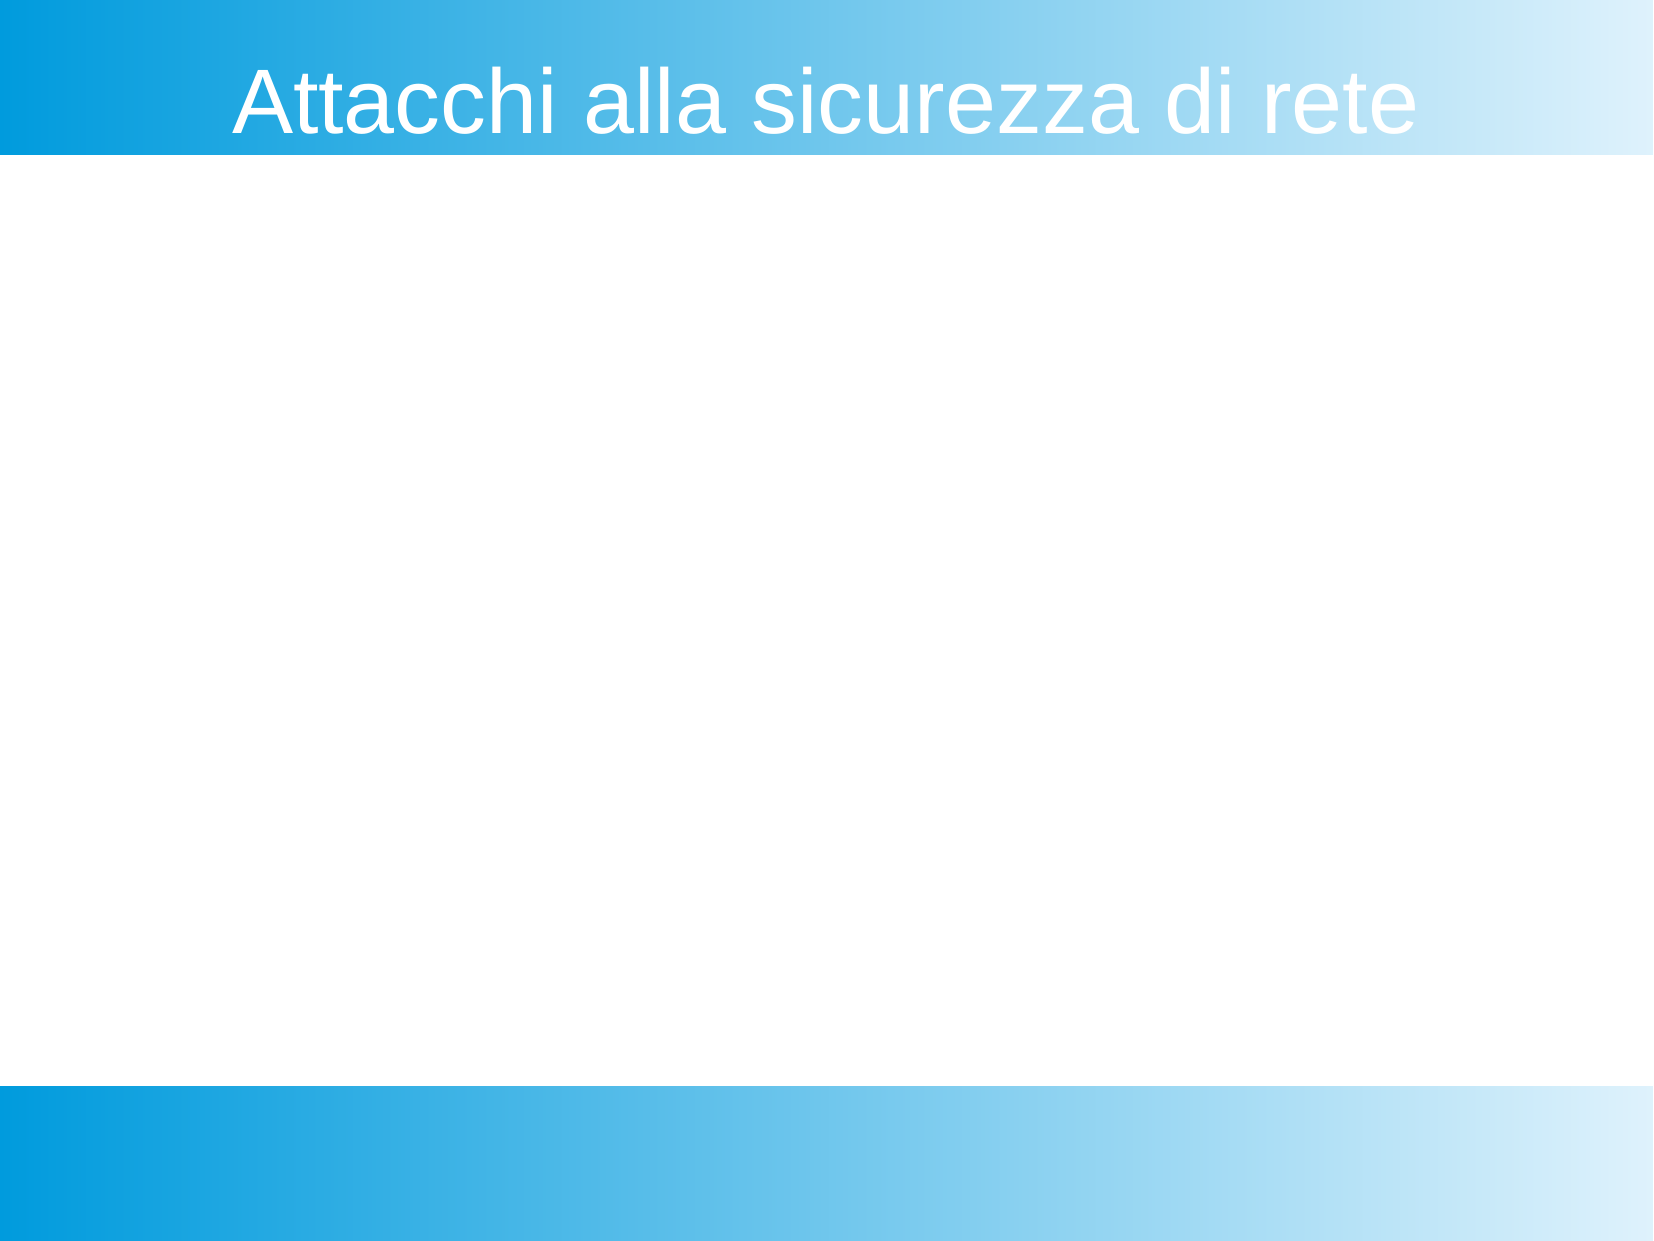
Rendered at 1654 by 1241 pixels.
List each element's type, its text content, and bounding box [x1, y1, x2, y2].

title Attacchi alla sicurezza di rete [82, 49, 1571, 155]
